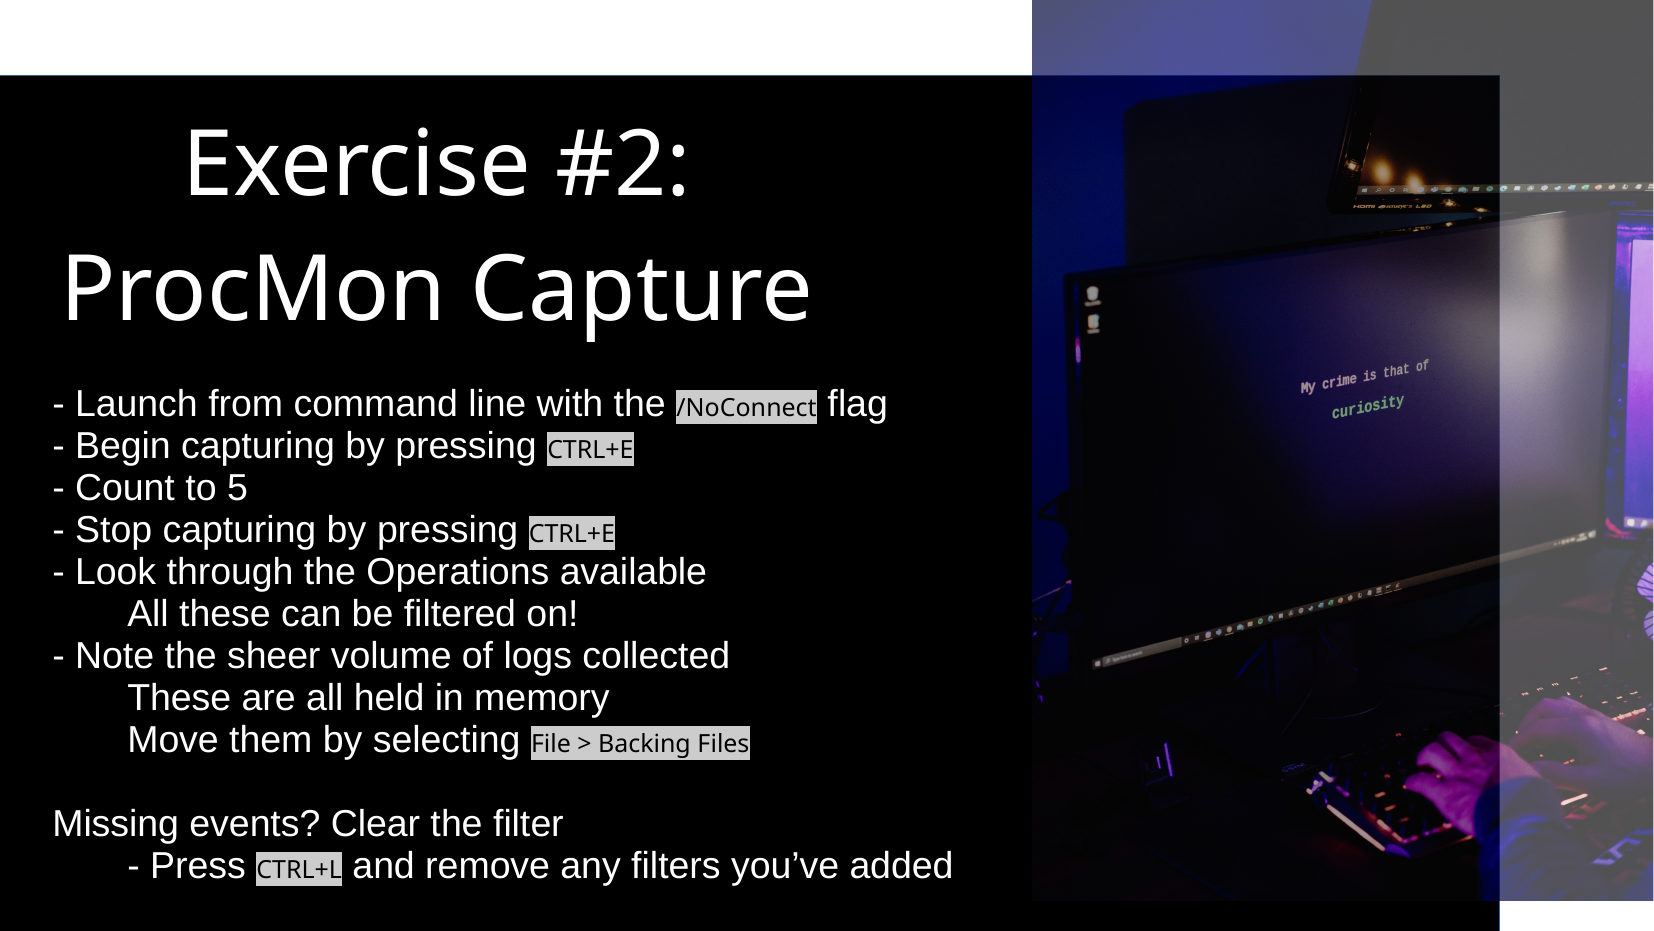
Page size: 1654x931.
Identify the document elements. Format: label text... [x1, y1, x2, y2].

picture [1032, 0, 1654, 901]
title Exercise #2: ProcMon Capture [49, 32, 826, 375]
text_box - Launch from command line with the /NoConnect flag - Begin capturing by pressing CTRL+E - Count to 5 - Stop capturing by pressing CTRL+E - Look through the Operations available All these can be filtered on! - Note the sheer volume of logs collected These are all held in memory Move them by selecting File > Backing Files Missing events? Clear the filter - Press CTRL+L and remove any filters you’ve added [37, 375, 1013, 894]
text_box [0, 75, 1500, 931]
